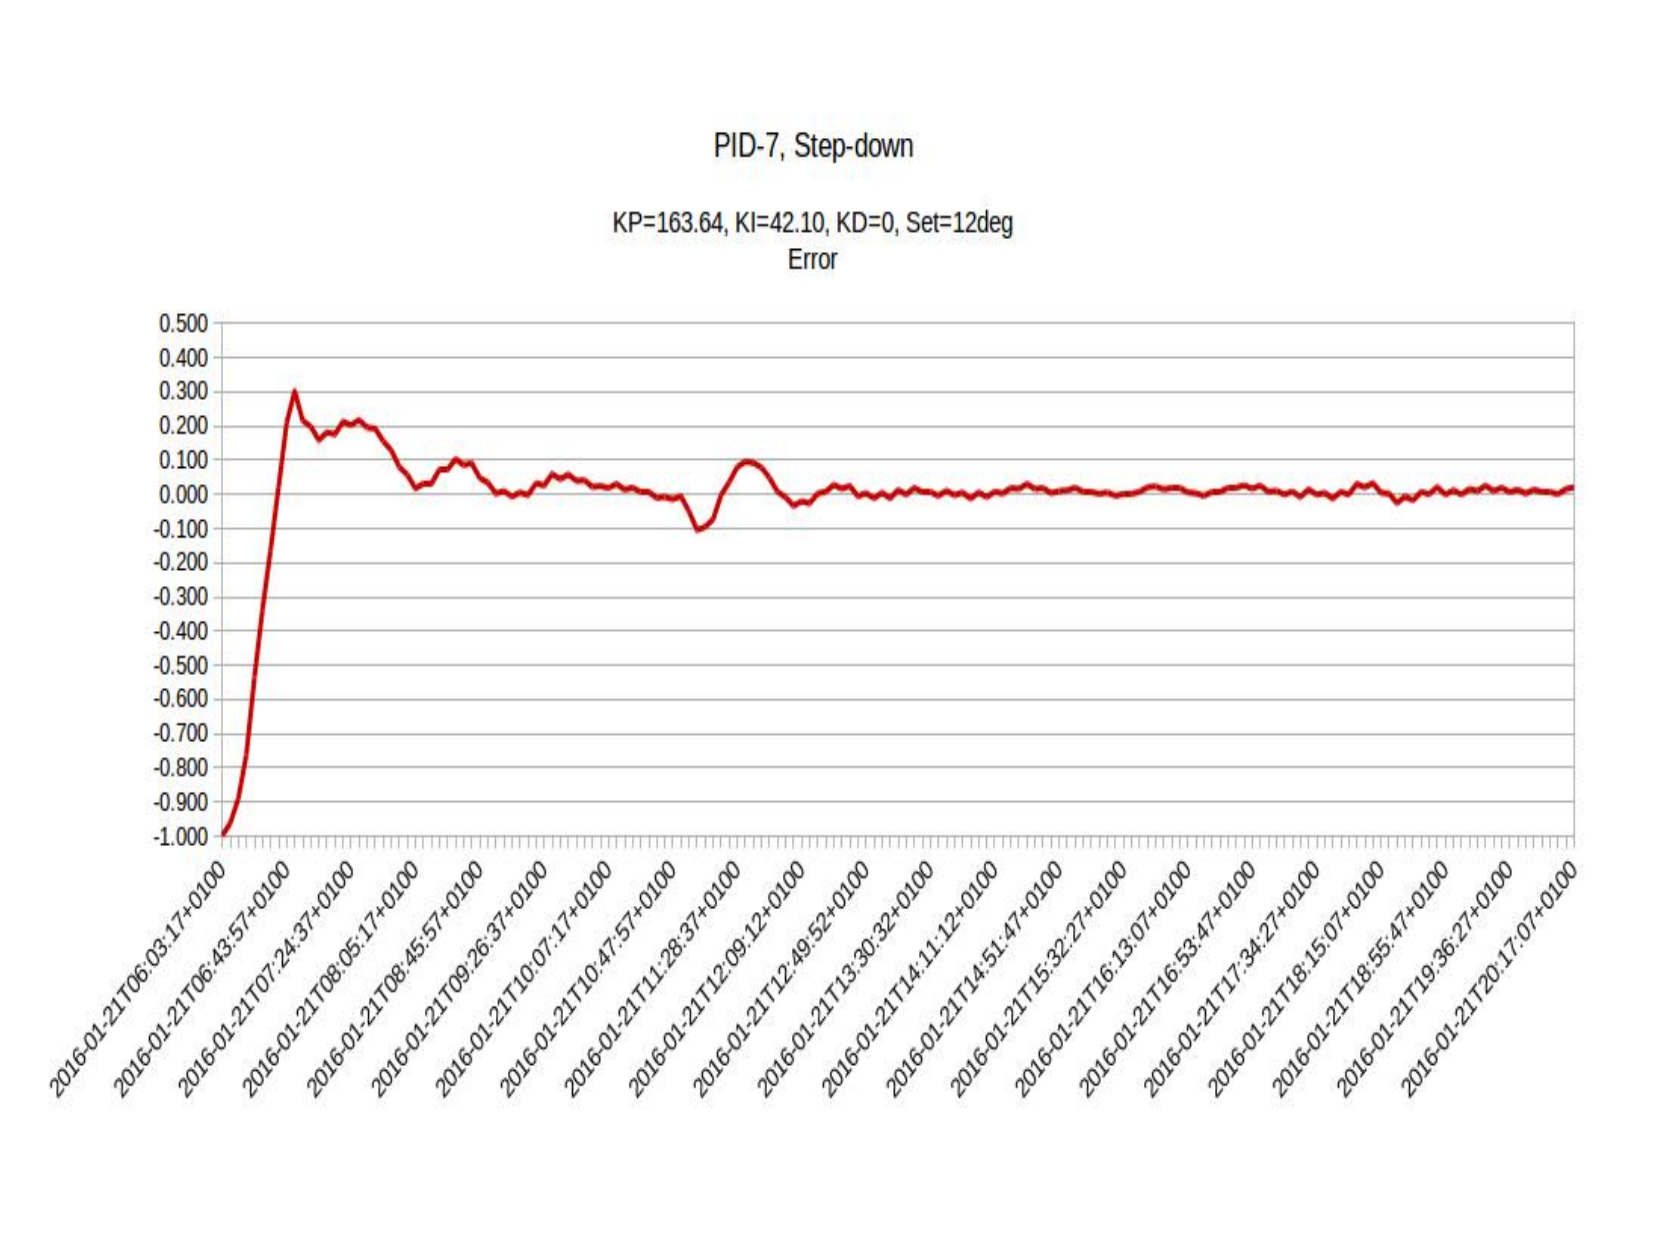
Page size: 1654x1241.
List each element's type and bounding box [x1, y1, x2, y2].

picture [13, 82, 1613, 1126]
